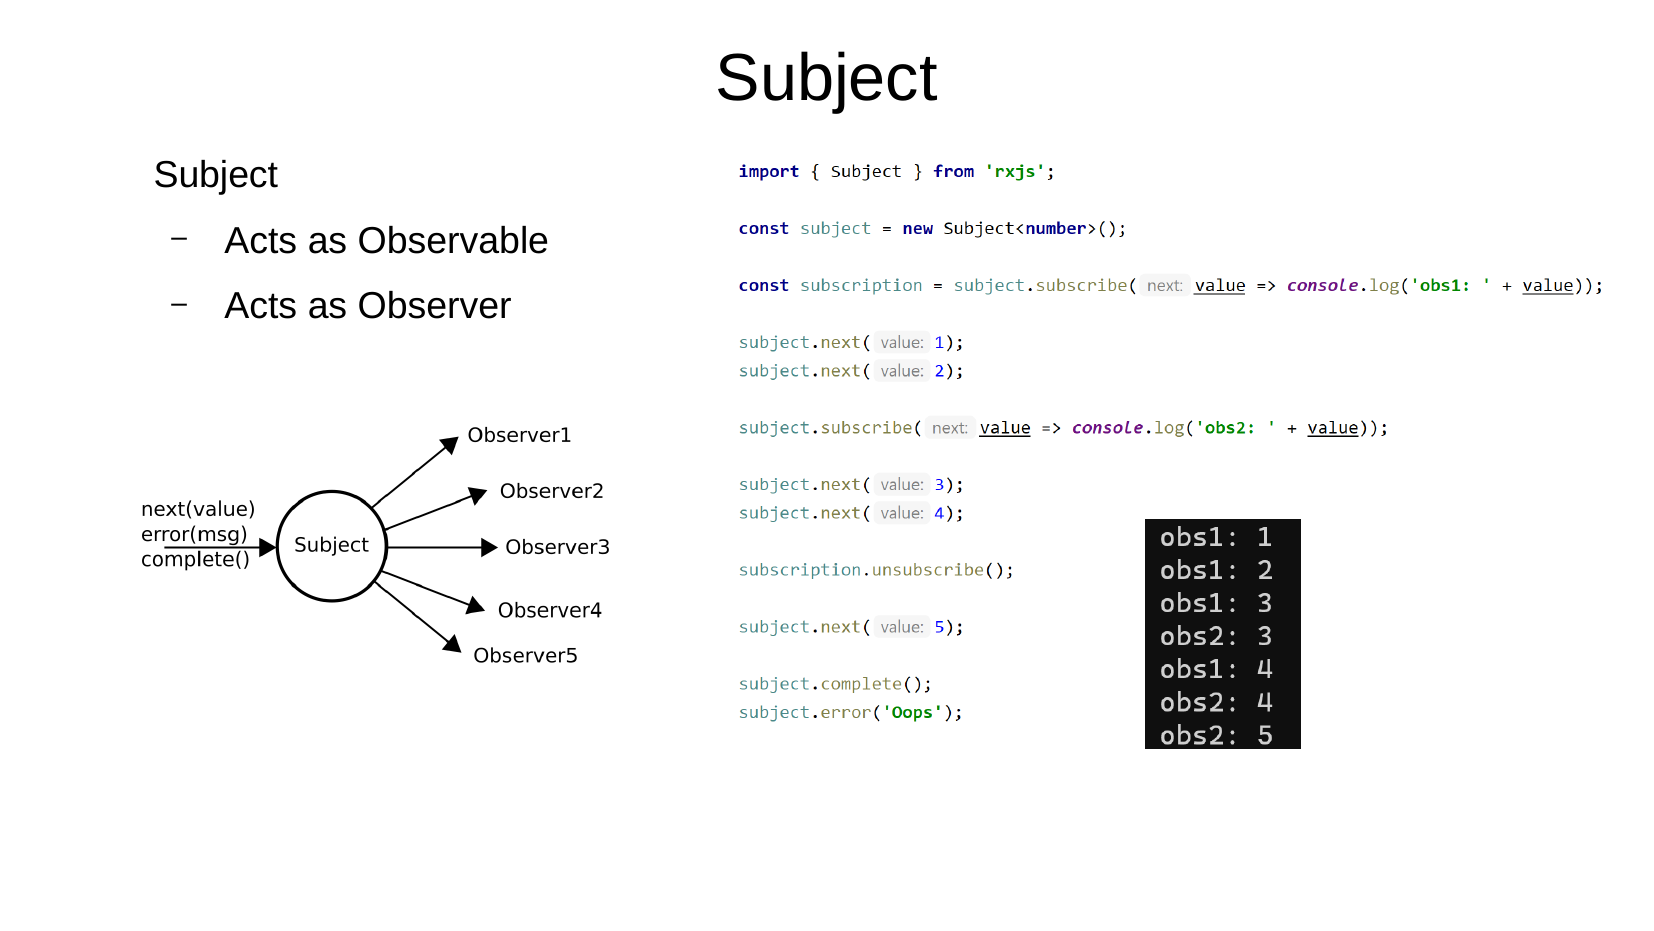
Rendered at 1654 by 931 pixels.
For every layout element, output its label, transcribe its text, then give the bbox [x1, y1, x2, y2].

picture [732, 149, 1612, 749]
list Subject Acts as Observable Acts as Observer [82, 153, 1560, 758]
picture [106, 389, 636, 698]
title Subject [82, 37, 1571, 119]
